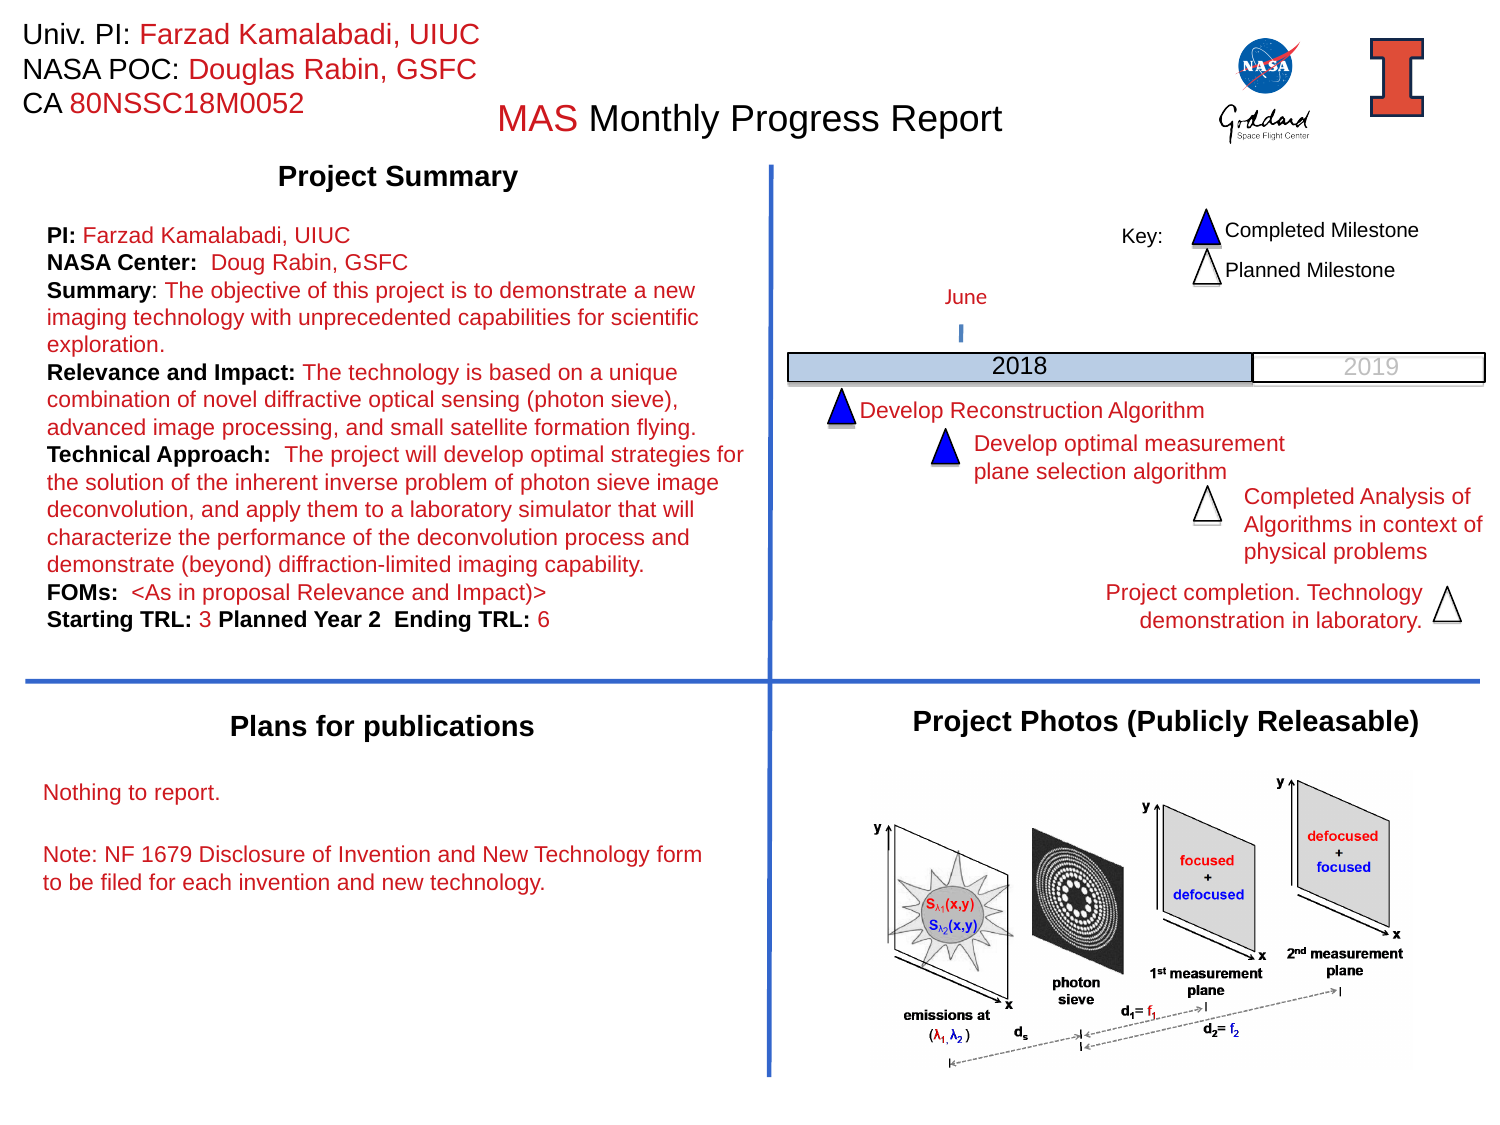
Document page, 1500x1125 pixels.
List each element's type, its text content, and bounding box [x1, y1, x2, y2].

text_box MAS Monthly Progress Report [45, 90, 1456, 147]
text_box [788, 353, 979, 382]
text_box Univ. PI: Farzad Kamalabadi, UIUC NASA POC: Douglas Rabin, GSFC CA 80NSSC18M0052 [7, 7, 612, 135]
text_box 2018 [979, 342, 1060, 387]
picture [870, 770, 1413, 1070]
text_box Plans for publications Nothing to report. Note: NF 1679 Disclosure of Invention and New Technology form to be filed for each invention and new technology. [27, 700, 738, 950]
text_box Project completion. Technology demonstration in laboratory. [1066, 570, 1438, 608]
text_box Completed Milestone [1210, 209, 1421, 249]
picture [1219, 38, 1310, 90]
text_box Project Summary PI: Farzad Kamalabadi, UIUC NASA Center: Doug Rabin, GSFC Summary: The objective of this project is to demonstrate a new imaging technology with unprecedented capabilities for scientific exploration. Relevance and Impact: The technology is based on a unique combination of novel diffractive optical sensing (photon sieve), advanced image processing, and small satellite formation flying. Technical Approach: The project will develop optimal strategies for the solution of the inherent inverse problem of photon sieve image deconvolution, and apply them to a laboratory simulator that will characterize the performance of the deconvolution process and demonstrate (beyond) diffraction-limited imaging capability. FOMs: <As in proposal Relevance and Impact)> Starting TRL: 3 Planned Year 2 Ending TRL: 6 [31, 135, 765, 606]
text_box Planned Milestone [1210, 248, 1398, 289]
text_box [931, 428, 960, 464]
text_box [827, 388, 856, 424]
text_box Develop Reconstruction Algorithm [844, 388, 995, 428]
text_box Key: [1106, 215, 1172, 255]
text_box [1060, 353, 1252, 382]
text_box 2019 [1328, 343, 1410, 388]
picture [1370, 38, 1424, 90]
text_box Project Photos (Publicly Releasable) [897, 694, 1362, 770]
text_box Completed Analysis of Algorithms in context of physical problems [1229, 474, 1448, 512]
text_box Develop optimal measurement plane selection algorithm [958, 421, 1305, 461]
text_box June [882, 274, 1050, 319]
text_box [1192, 209, 1221, 245]
